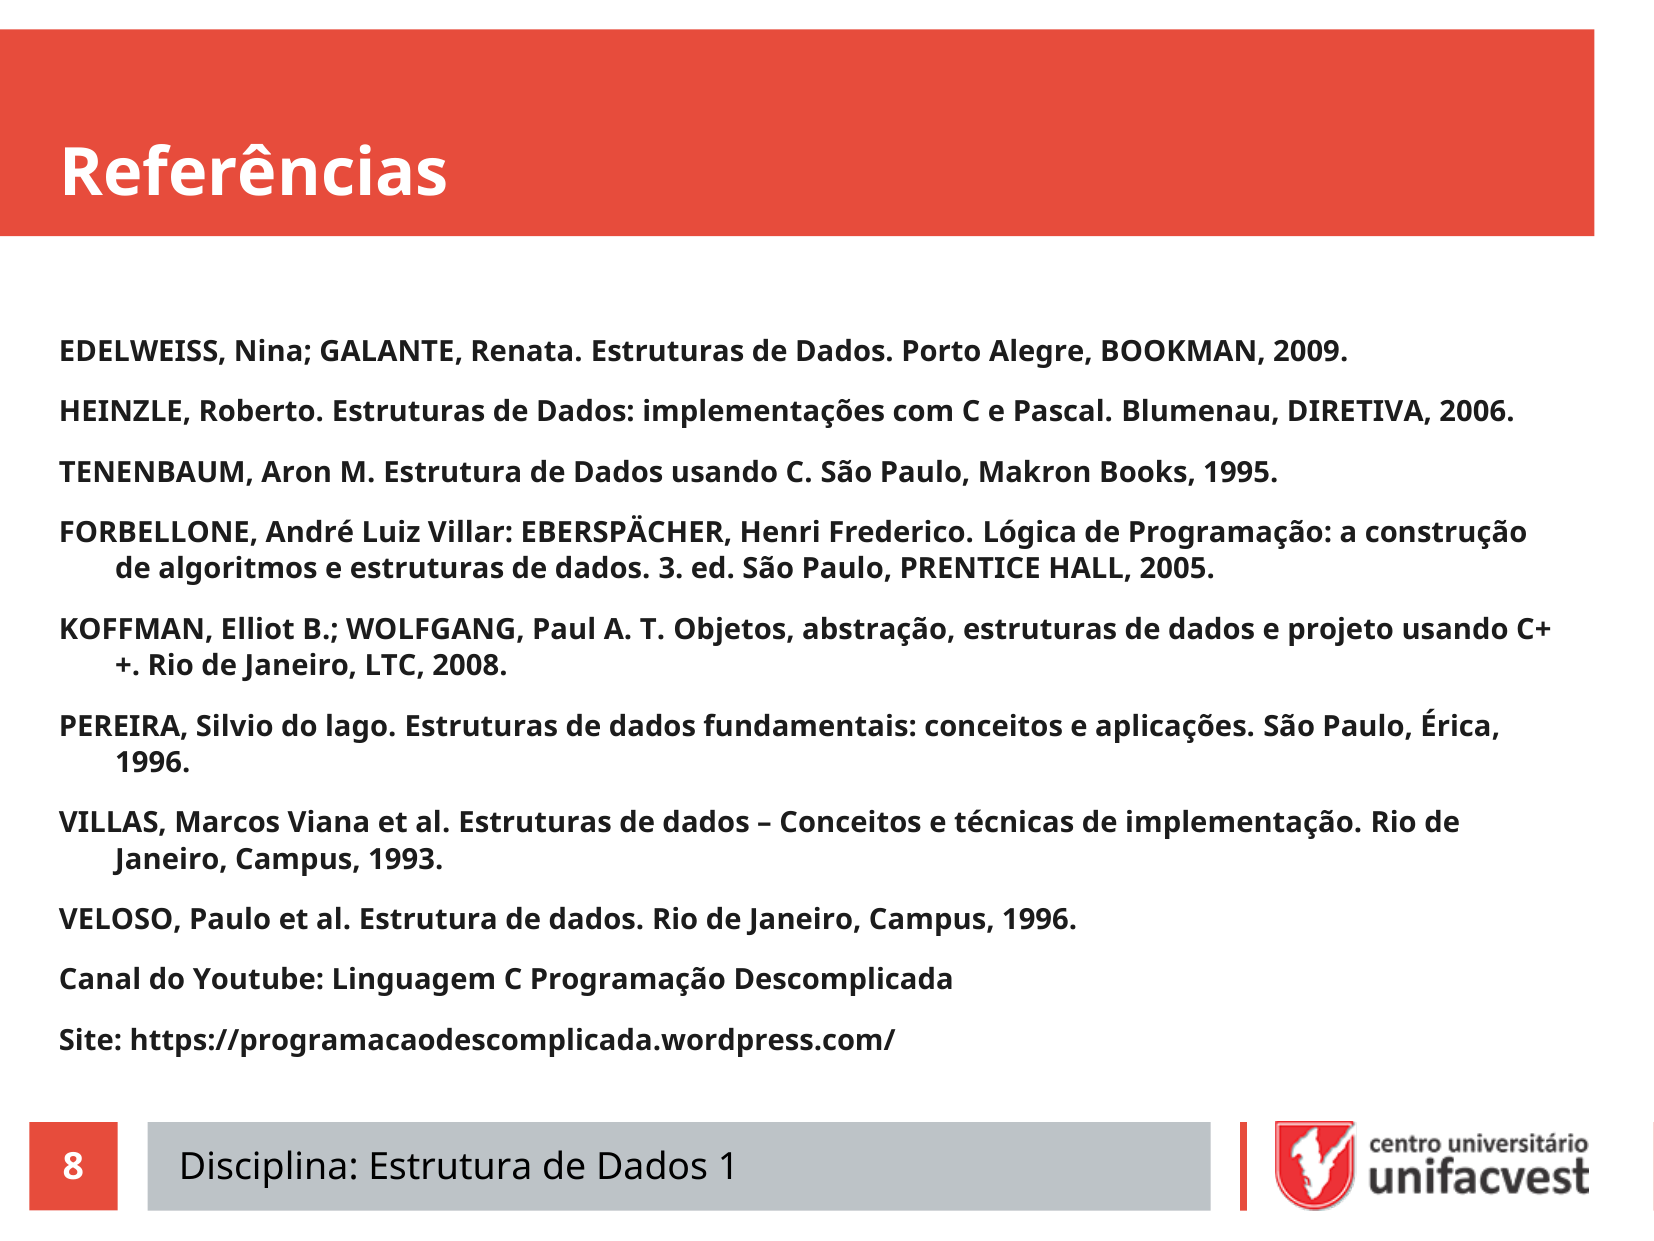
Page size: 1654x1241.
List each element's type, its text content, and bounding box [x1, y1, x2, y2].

picture [1275, 1121, 1589, 1211]
text_box [1248, 1120, 1654, 1212]
text_box Disciplina: Estrutura de Dados 1 [164, 1132, 1214, 1196]
list EDELWEISS, Nina; GALANTE, Renata. Estruturas de Dados. Porto Alegre, BOOKMAN, 2009. HEINZLE, Roberto. Estruturas de Dados: implementações com C e Pascal. Blumenau, DIRETIVA, 2006. TENENBAUM, Aron M. Estrutura de Dados usando C. São Paulo, Makron Books, 1995. FORBELLONE, André Luiz Villar: EBERSPÄCHER, Henri Frederico. Lógica de Programação: a construção de algoritmos e estruturas de dados. 3. ed. São Paulo, PRENTICE HALL, 2005. KOFFMAN, Elliot B.; WOLFGANG, Paul A. T. Objetos, abstração, estruturas de dados e projeto usando C++. Rio de Janeiro, LTC, 2008. PEREIRA, Silvio do lago. Estruturas de dados fundamentais: conceitos e aplicações. São Paulo, Érica, 1996. VILLAS, Marcos Viana et al. Estruturas de dados – Conceitos e técnicas de implementação. Rio de Janeiro, Campus, 1993. VELOSO, Paulo et al. Estrutura de dados. Rio de Janeiro, Campus, 1996. Canal do Youtube: Linguagem C Programação Descomplicada Site: https://programacaodescomplicada.wordpress.com/ [59, 330, 1566, 1099]
title Referências [59, 60, 1595, 209]
